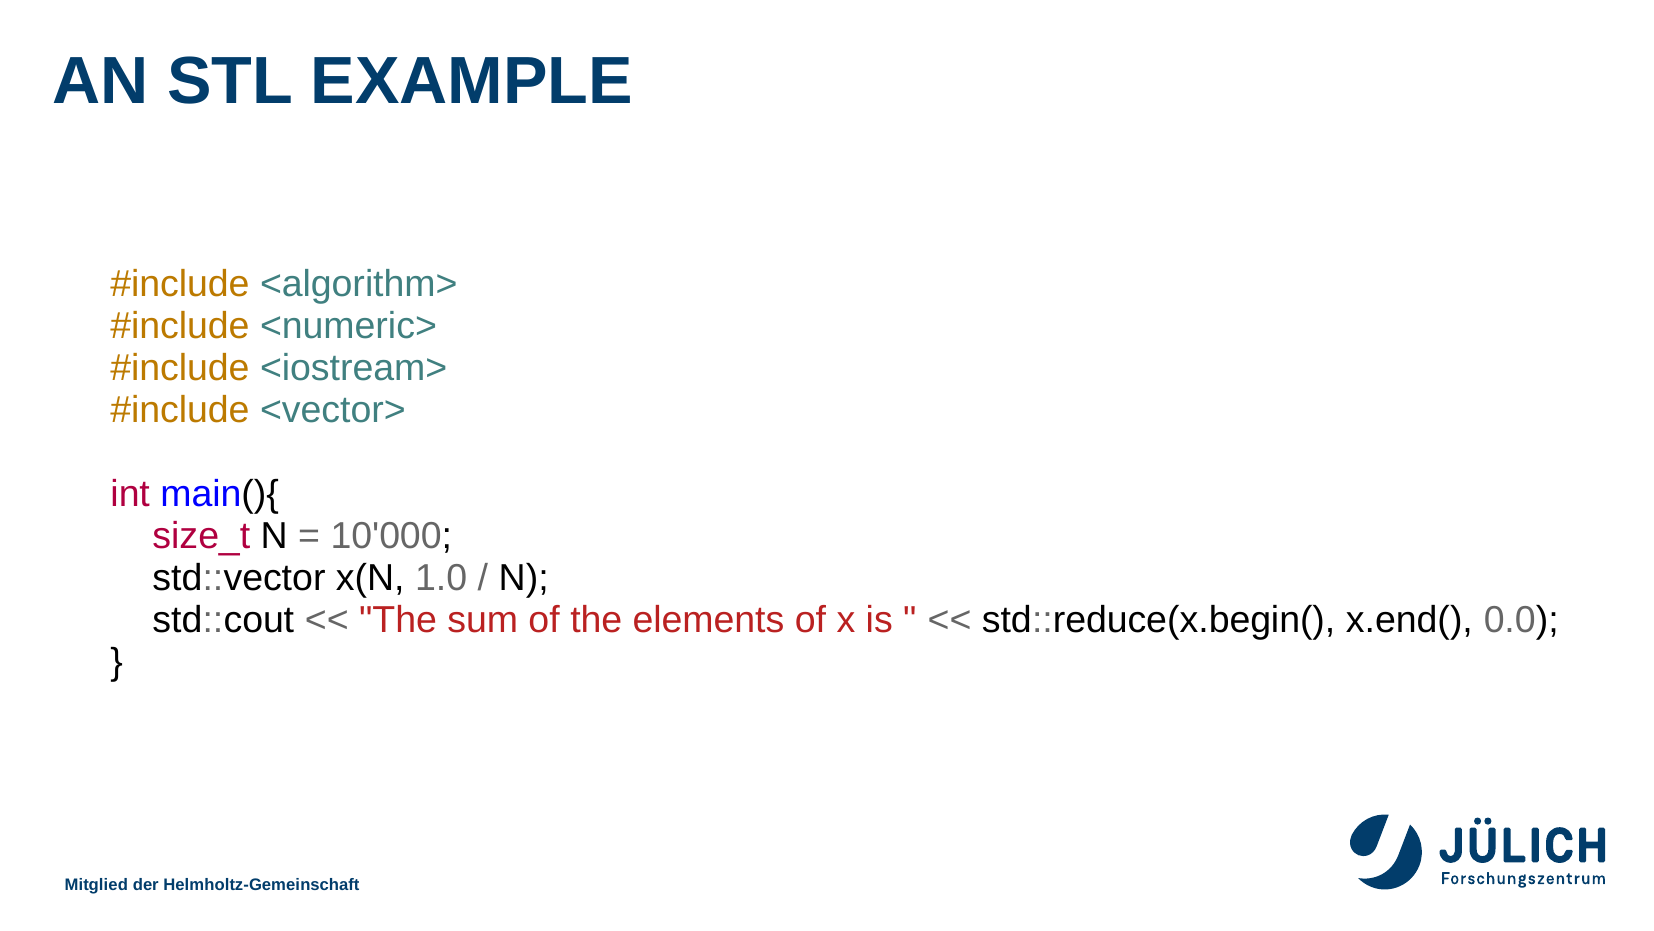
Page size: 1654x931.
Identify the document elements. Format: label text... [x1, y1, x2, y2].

text_box #include <algorithm> #include <numeric> #include <iostream> #include <vector> int main(){ size_t N = 10'000; std::vector x(N, 1.0 / N); std::cout << "The sum of the elements of x is " << std::reduce(x.begin(), x.end(), 0.0); } [95, 255, 1574, 690]
title An STL Example [52, 43, 1606, 194]
